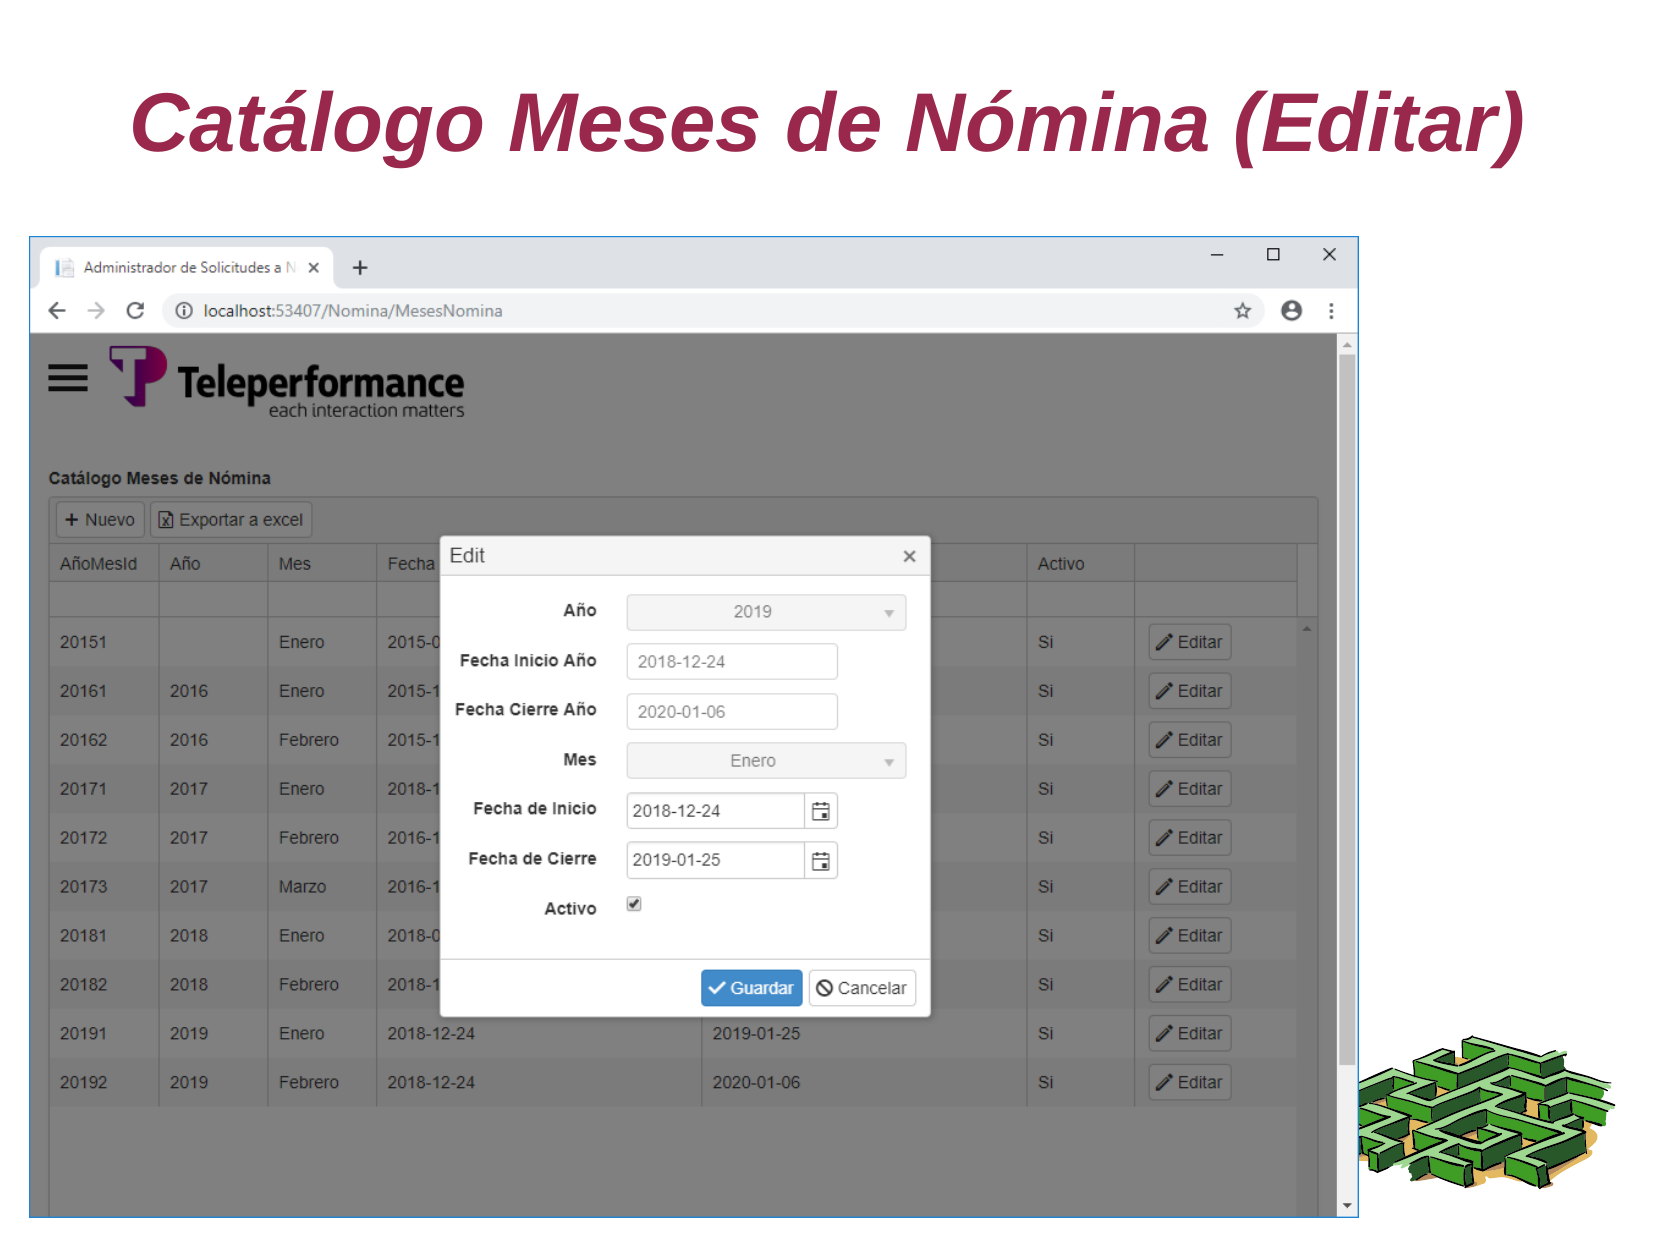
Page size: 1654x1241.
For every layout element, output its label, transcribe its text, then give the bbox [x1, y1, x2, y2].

picture [29, 236, 1359, 1218]
title Catálogo Meses de Nómina (Editar) [121, 19, 1534, 227]
